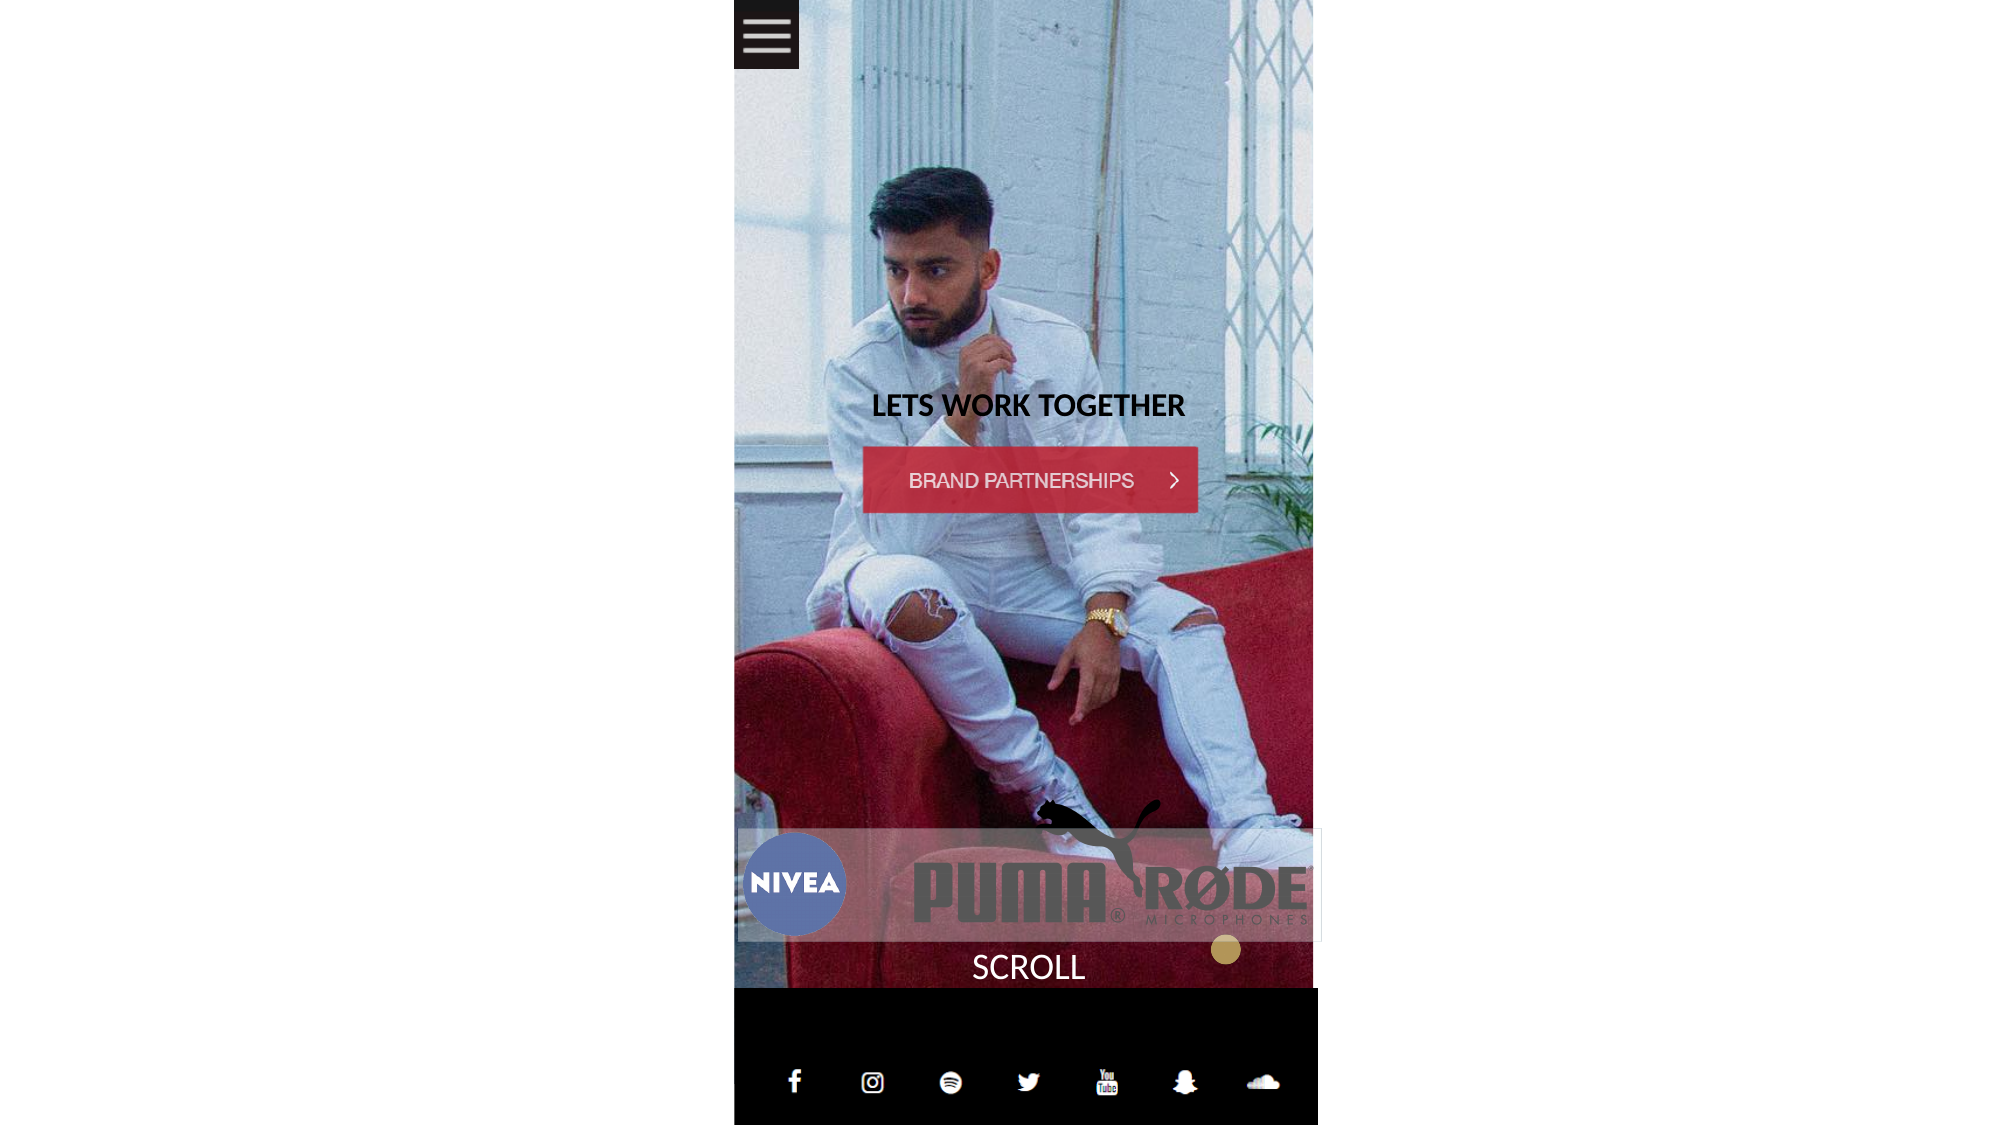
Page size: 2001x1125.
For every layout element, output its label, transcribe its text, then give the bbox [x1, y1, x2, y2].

text_box SCROLL [957, 942, 1103, 996]
picture [730, 0, 1322, 1125]
text_box LETS WORK TOGETHER [857, 375, 1206, 432]
